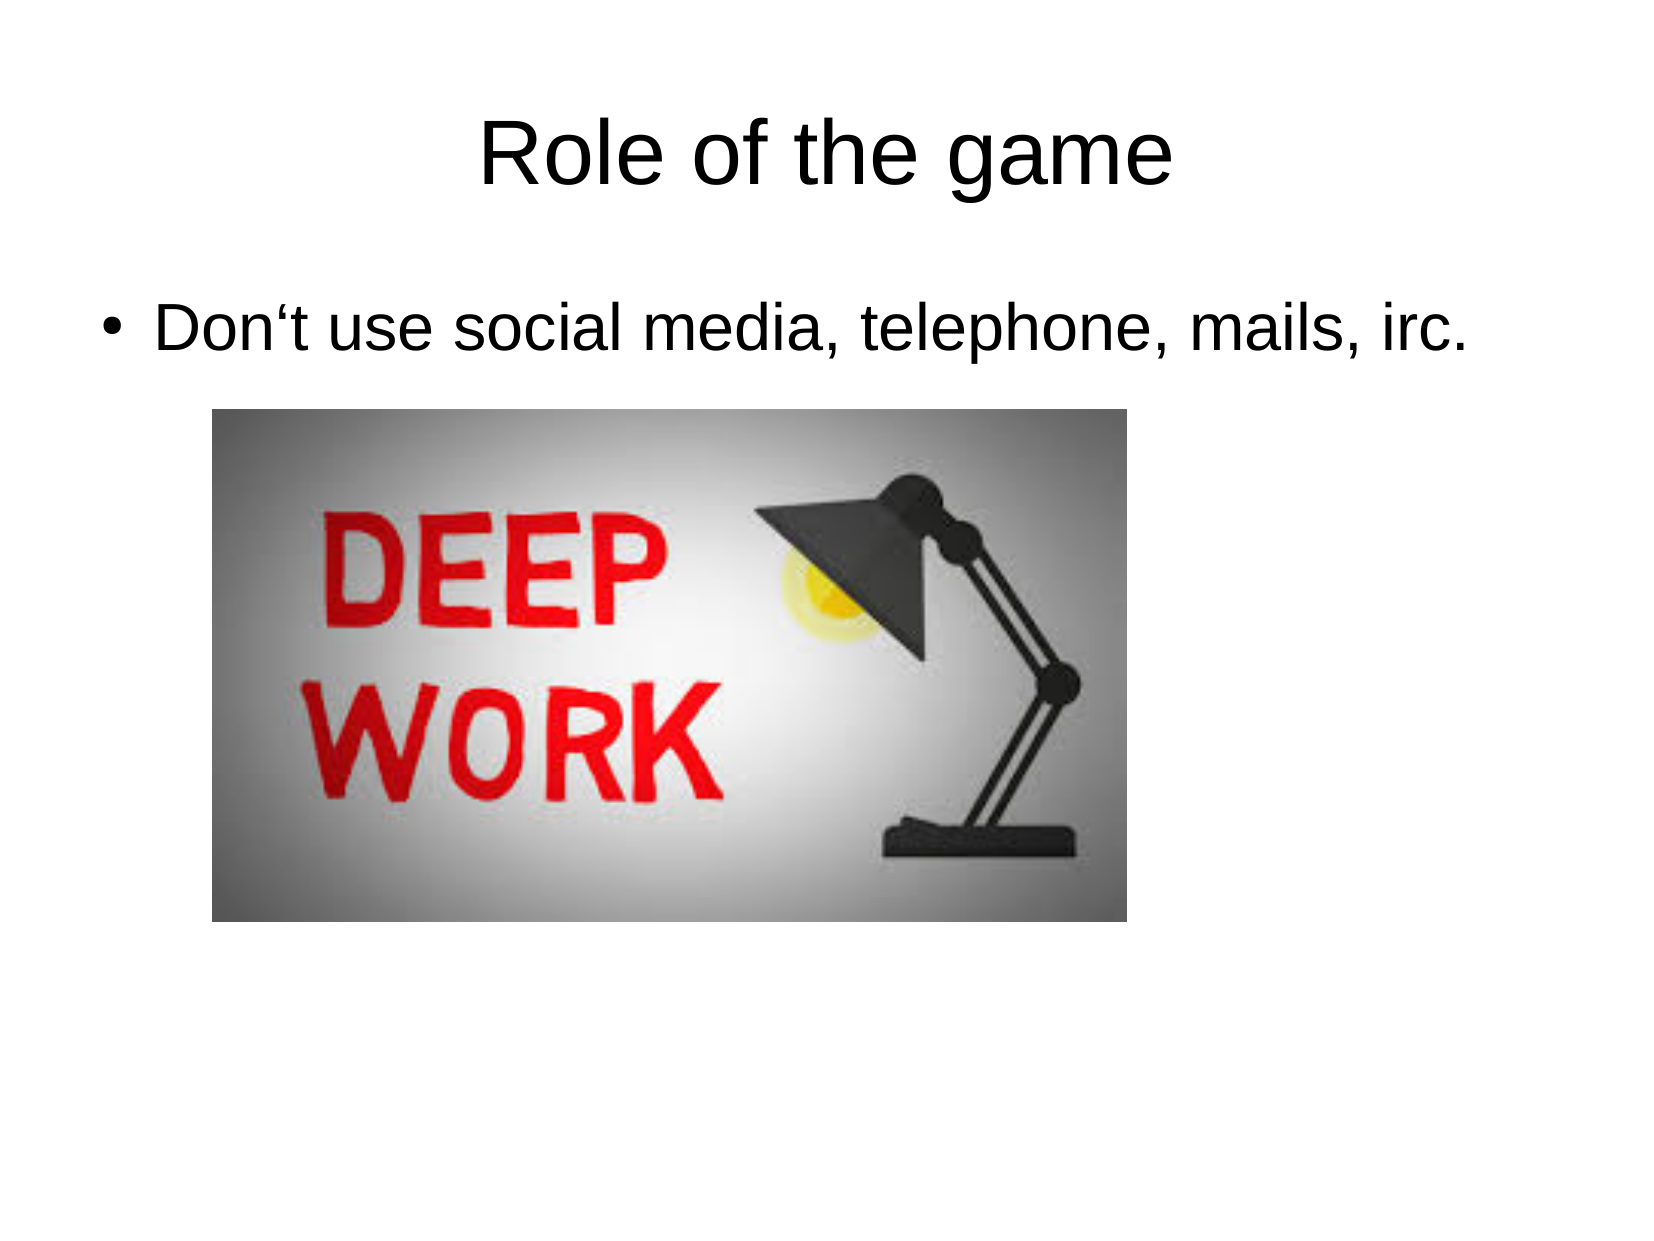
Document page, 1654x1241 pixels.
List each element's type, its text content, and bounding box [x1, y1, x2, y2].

list Don‘t use social media, telephone, mails, irc. [82, 290, 1571, 1010]
title Role of the game [82, 49, 1571, 257]
picture [212, 409, 1127, 922]
